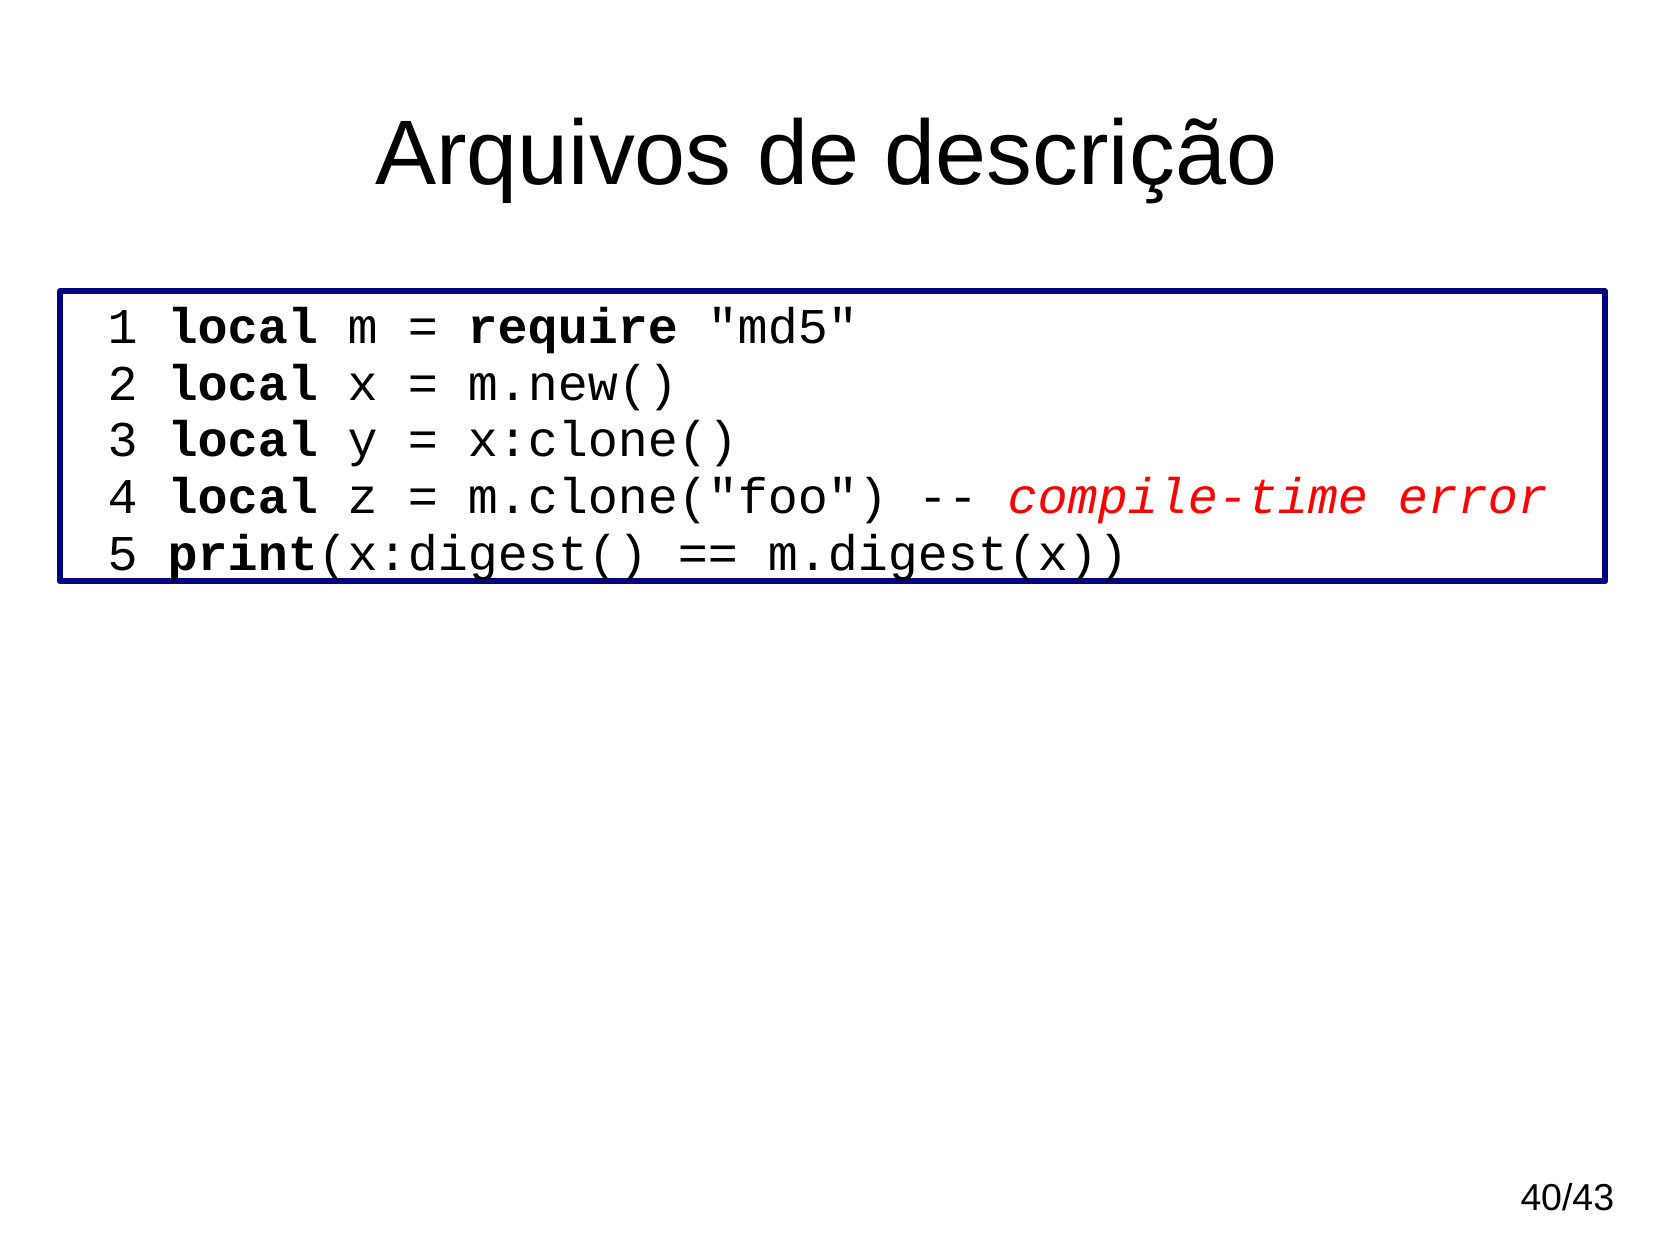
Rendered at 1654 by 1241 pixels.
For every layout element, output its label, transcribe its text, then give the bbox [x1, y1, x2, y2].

title Arquivos de descrição [82, 49, 1571, 257]
text_box 40/43 [1495, 1168, 1630, 1239]
text_box 1 local m = require "md5" 2 local x = m.new() 3 local y = x:clone() 4 local z = m.clone("foo") -- compile-time error 5 print(x:digest() == m.digest(x)) [60, 291, 1606, 582]
